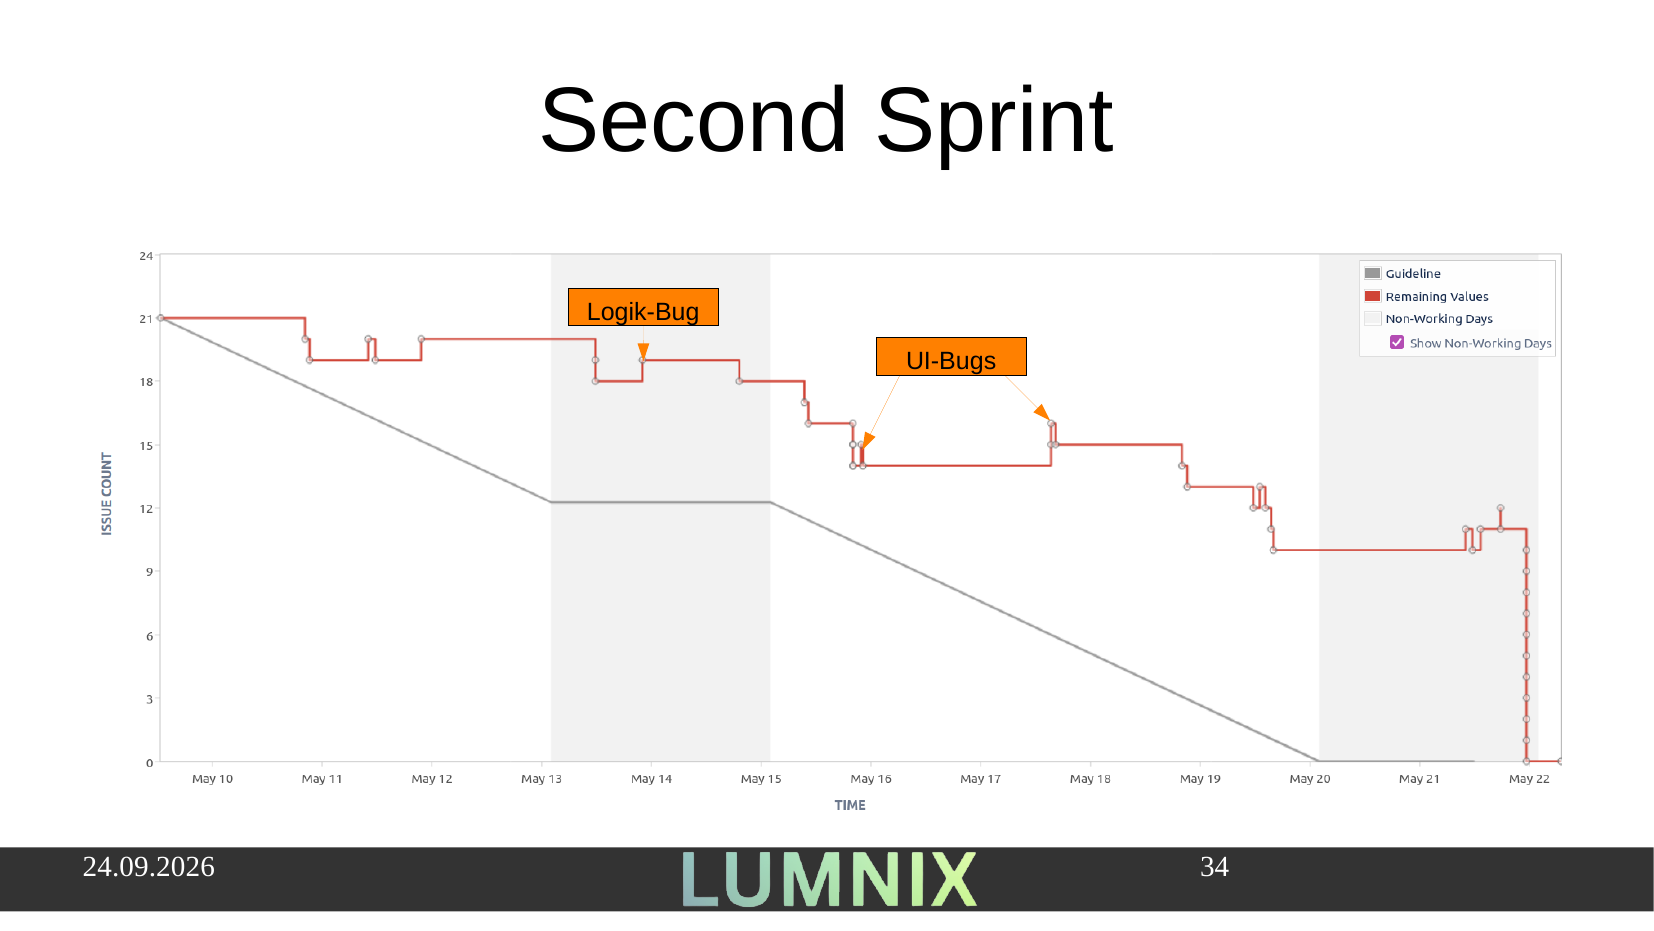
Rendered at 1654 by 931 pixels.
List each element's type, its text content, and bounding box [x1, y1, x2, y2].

title Second Sprint [82, 37, 1571, 193]
text_box UI-Bugs [876, 337, 1026, 375]
text_box [1200, 847, 1586, 912]
text_box Logik-Bug [568, 288, 718, 326]
text_box 23.05.2023 [82, 847, 468, 912]
picture [79, 240, 1574, 820]
